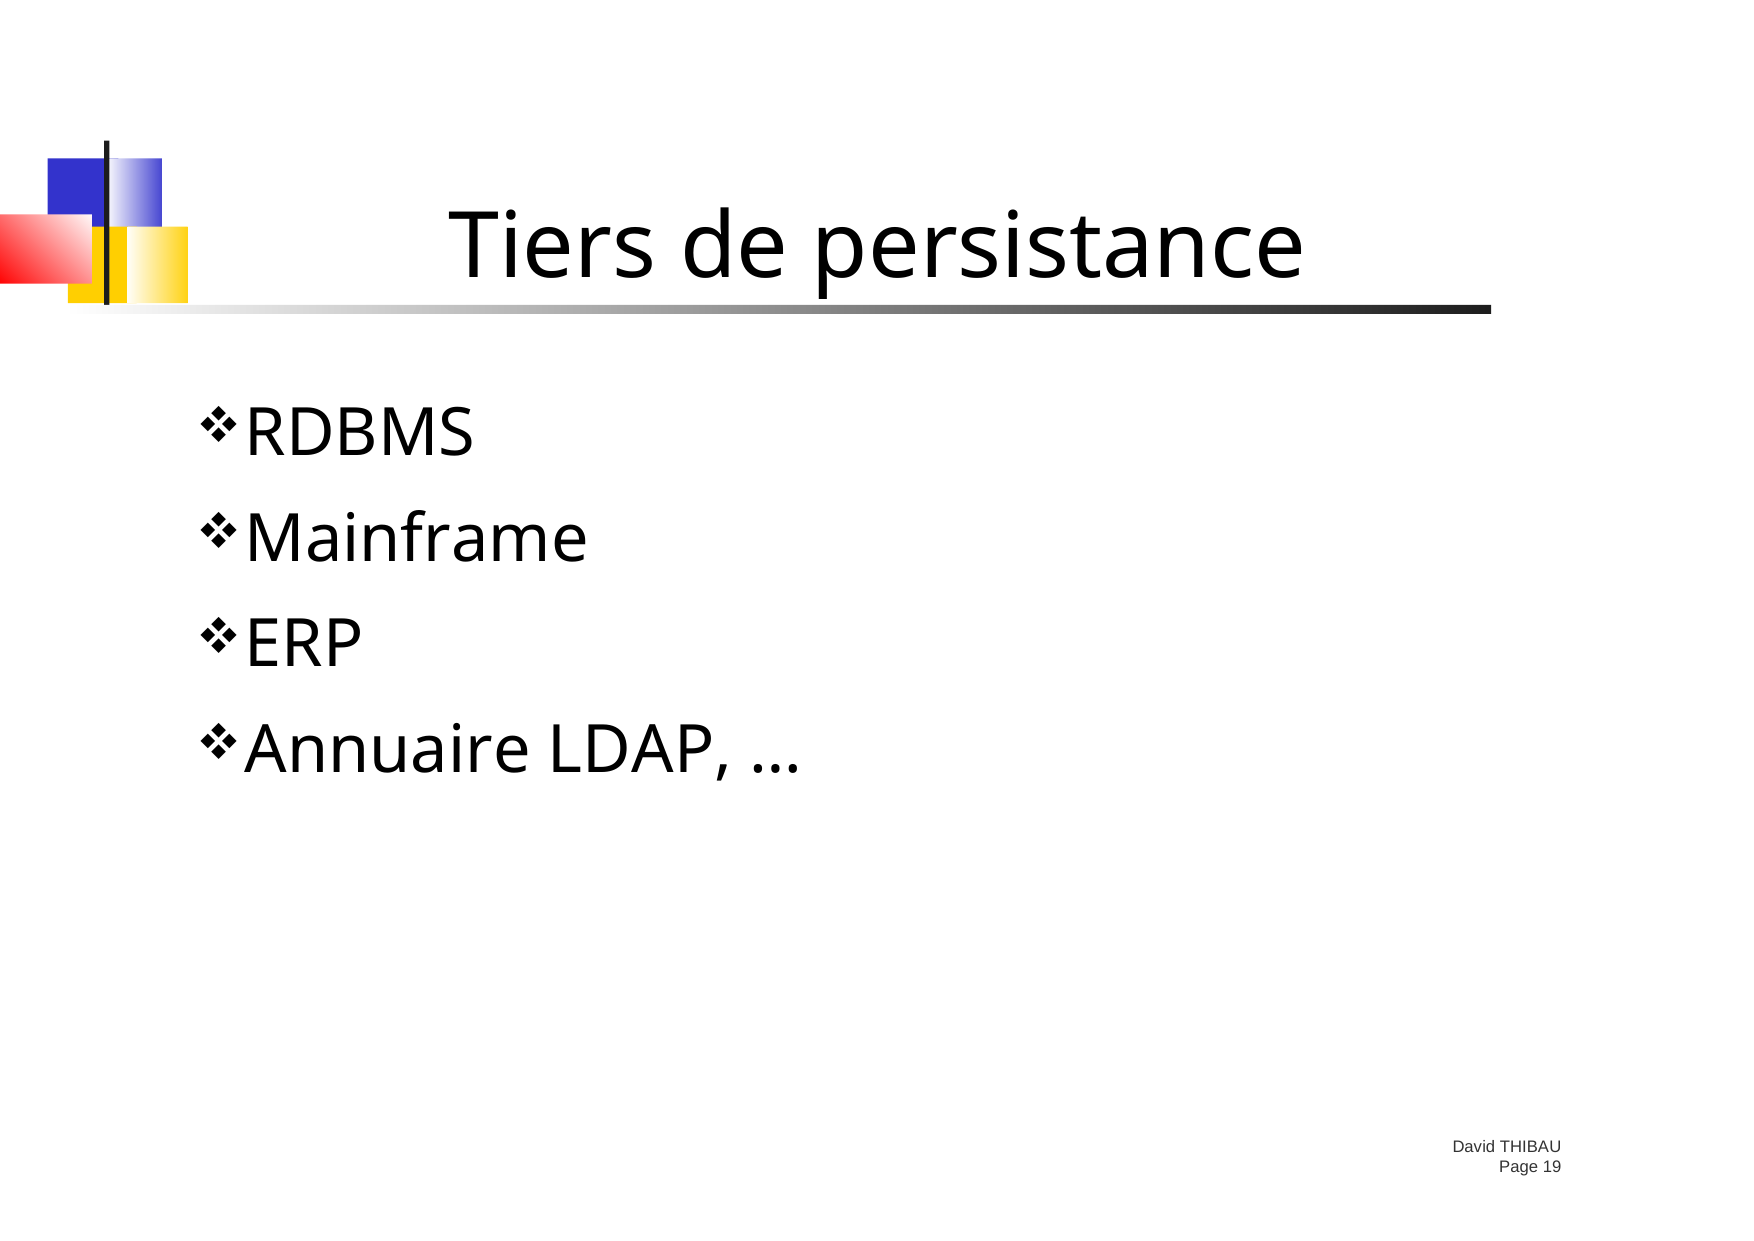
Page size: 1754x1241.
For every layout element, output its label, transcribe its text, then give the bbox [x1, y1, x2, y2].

title Tiers de persistance [179, 152, 1577, 341]
list RDBMS Mainframe ERP Annuaire LDAP, … [179, 394, 1577, 1102]
